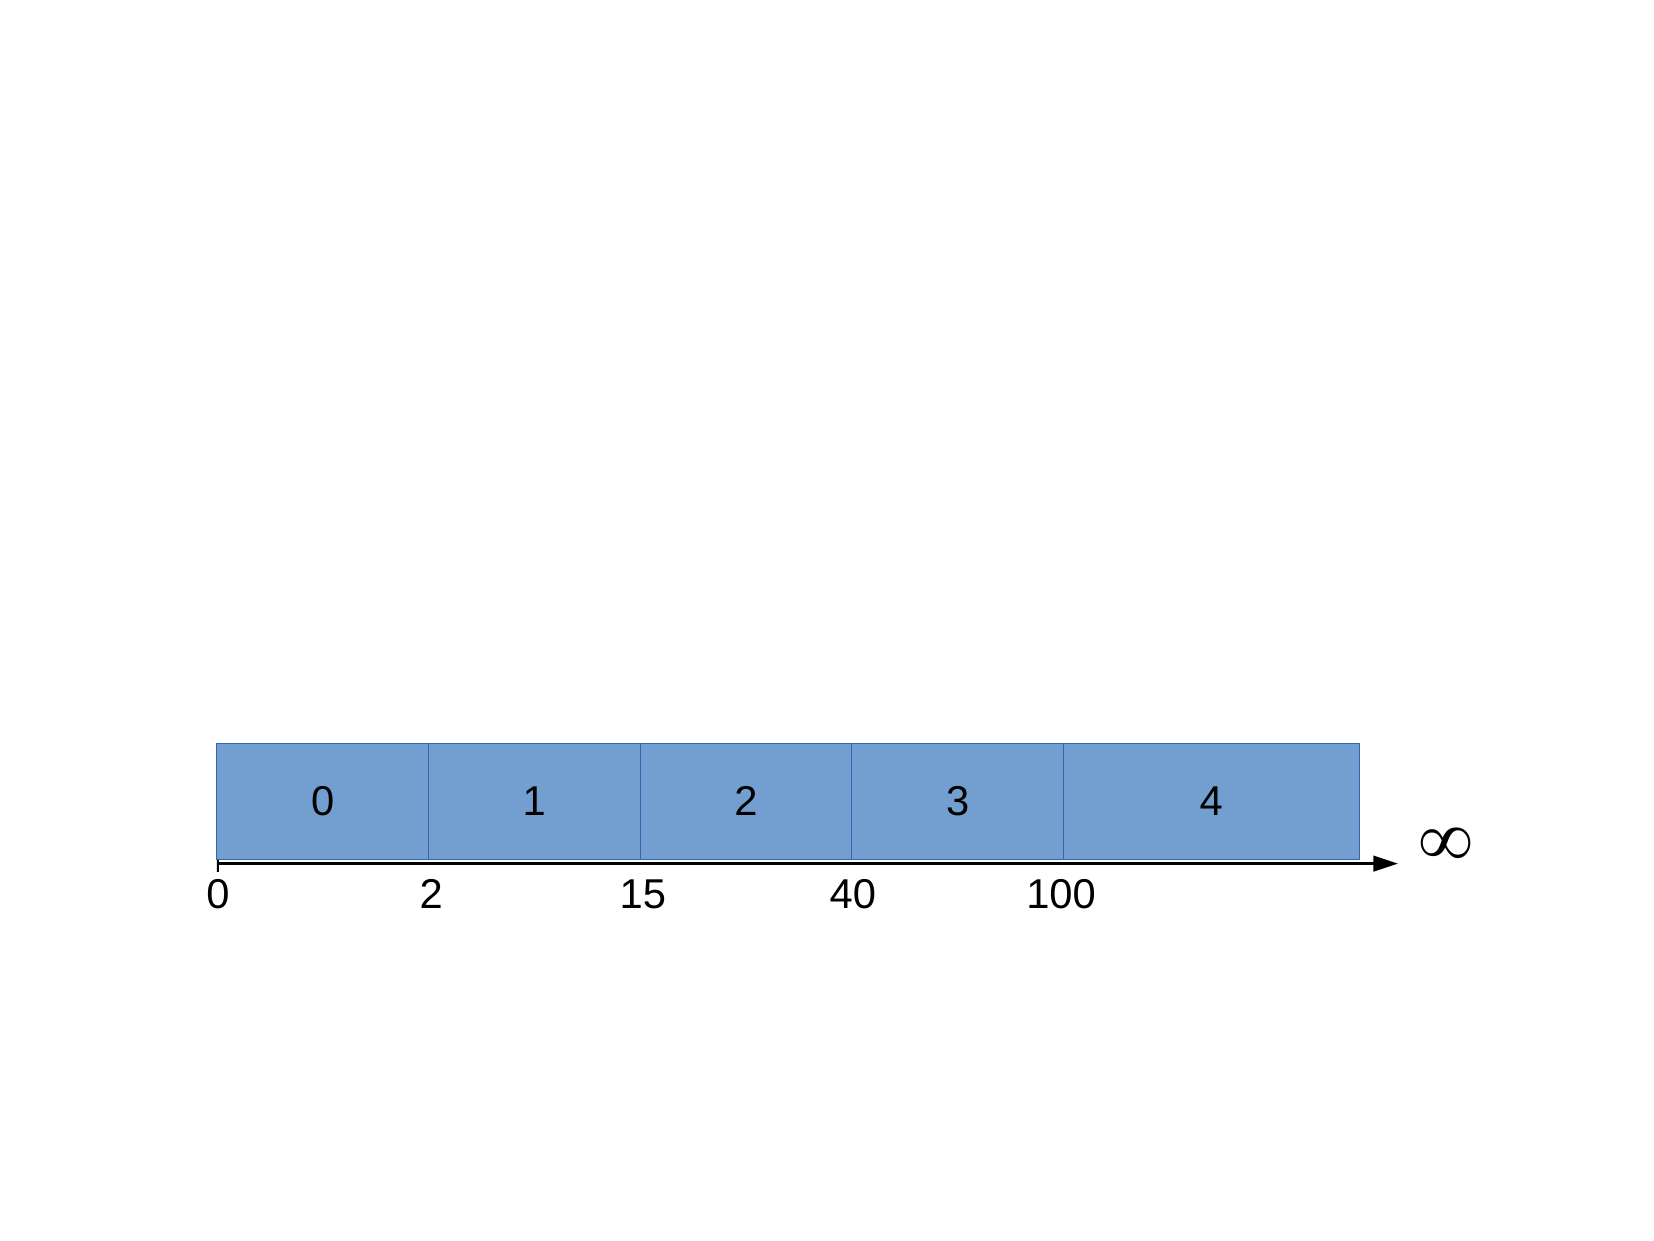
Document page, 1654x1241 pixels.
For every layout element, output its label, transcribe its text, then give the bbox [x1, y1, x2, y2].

text_box 4 [1063, 743, 1360, 860]
text_box ∞ [1402, 803, 1490, 939]
text_box 2 [404, 863, 458, 926]
text_box 0 [191, 863, 245, 926]
text_box 0 [216, 743, 429, 860]
text_box 100 [1011, 863, 1111, 926]
text_box 15 [604, 863, 681, 926]
text_box 3 [851, 743, 1063, 860]
text_box 2 [640, 743, 851, 860]
text_box 1 [429, 743, 640, 860]
text_box 40 [814, 863, 891, 926]
